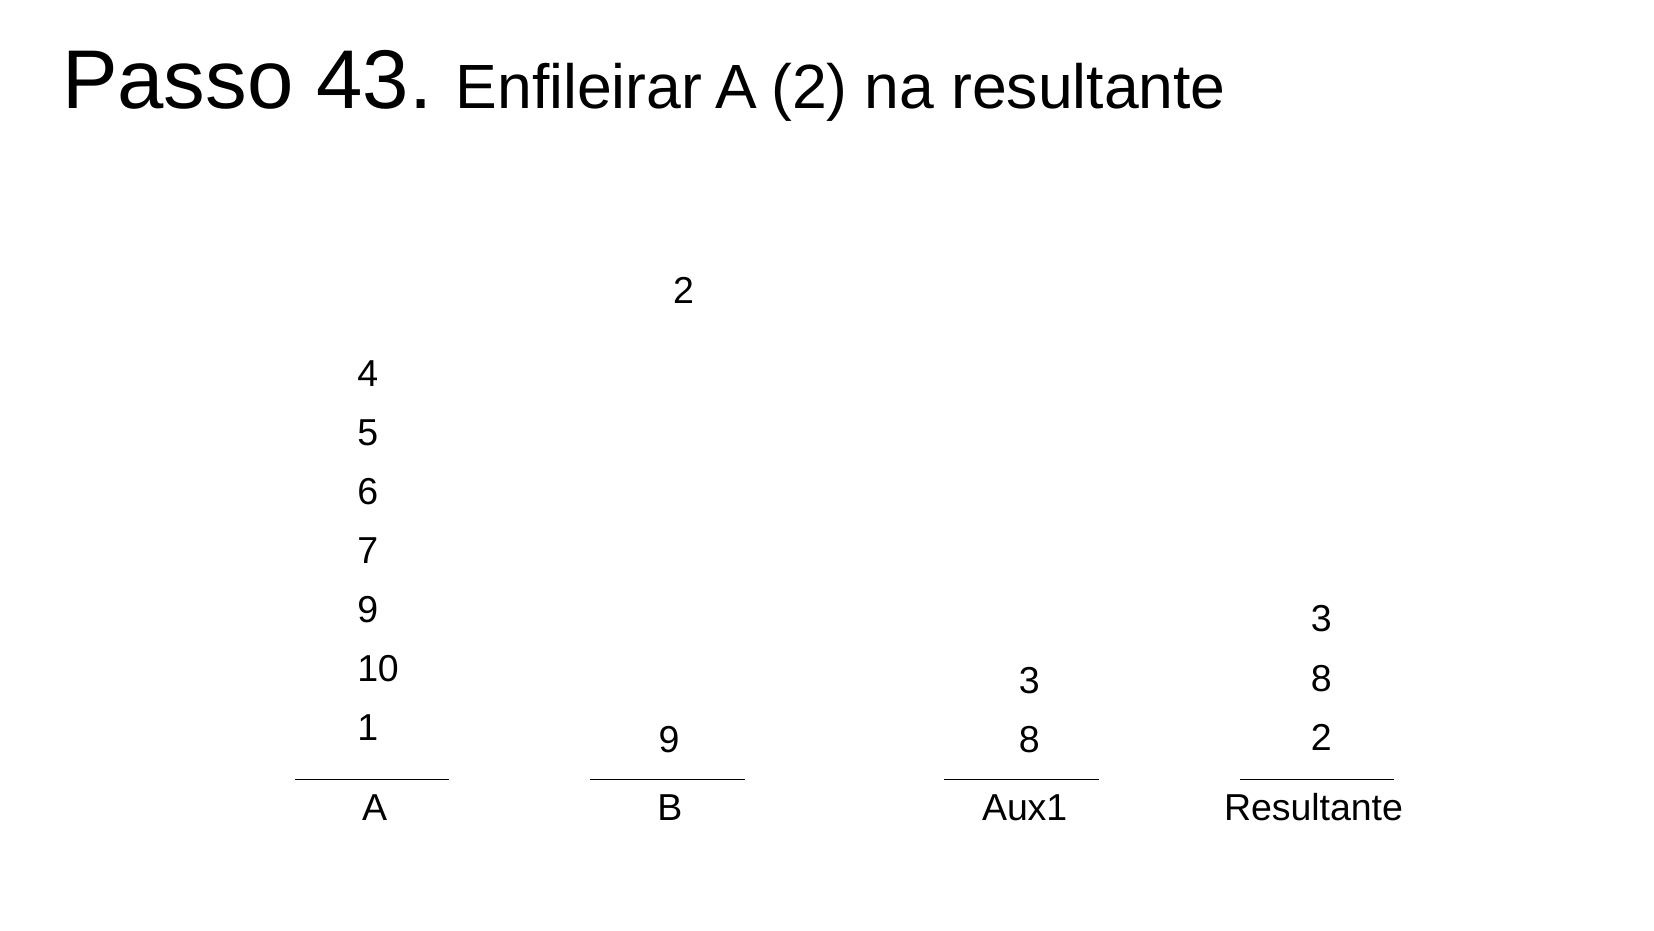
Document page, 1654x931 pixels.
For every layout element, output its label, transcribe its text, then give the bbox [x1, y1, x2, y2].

text_box 4 [342, 344, 426, 402]
text_box 2 [1296, 708, 1347, 766]
text_box 9 [643, 710, 695, 768]
text_box Resultante [1209, 779, 1418, 837]
text_box 8 [1296, 649, 1347, 707]
text_box B [642, 780, 698, 837]
text_box 8 [1003, 710, 1055, 768]
text_box 3 [1296, 590, 1347, 648]
text_box 7 [342, 521, 426, 579]
text_box 9 [342, 580, 426, 638]
text_box A [347, 779, 508, 837]
text_box Aux1 [967, 780, 1083, 837]
text_box 5 [342, 403, 426, 461]
text_box Passo 43. Enfileirar A (2) na resultante [47, 25, 1607, 274]
text_box 3 [1003, 651, 1055, 709]
text_box 10 [342, 640, 426, 697]
text_box 2 [658, 262, 709, 319]
text_box 1 [342, 699, 426, 756]
text_box 6 [342, 462, 426, 520]
